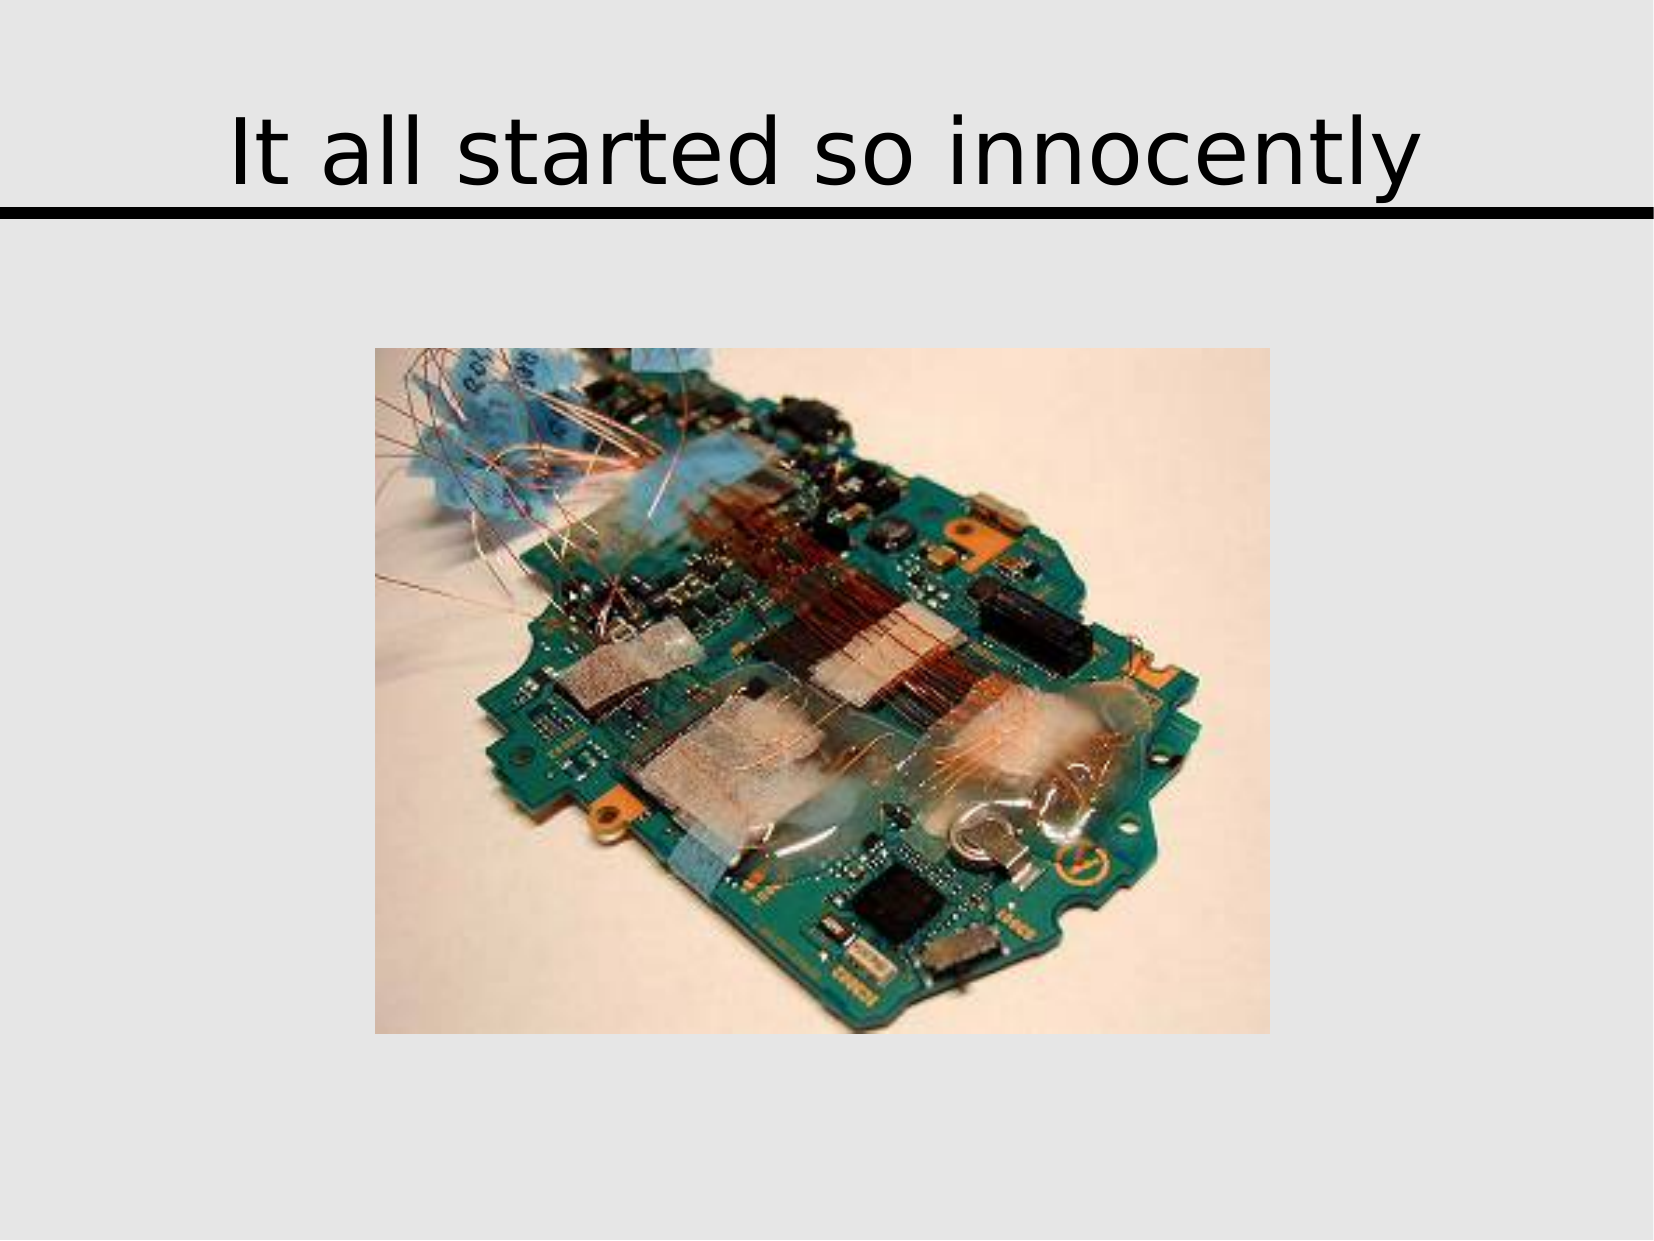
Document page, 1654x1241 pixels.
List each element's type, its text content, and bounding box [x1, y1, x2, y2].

title It all started so innocently [82, 49, 1571, 257]
picture [375, 348, 1270, 1034]
